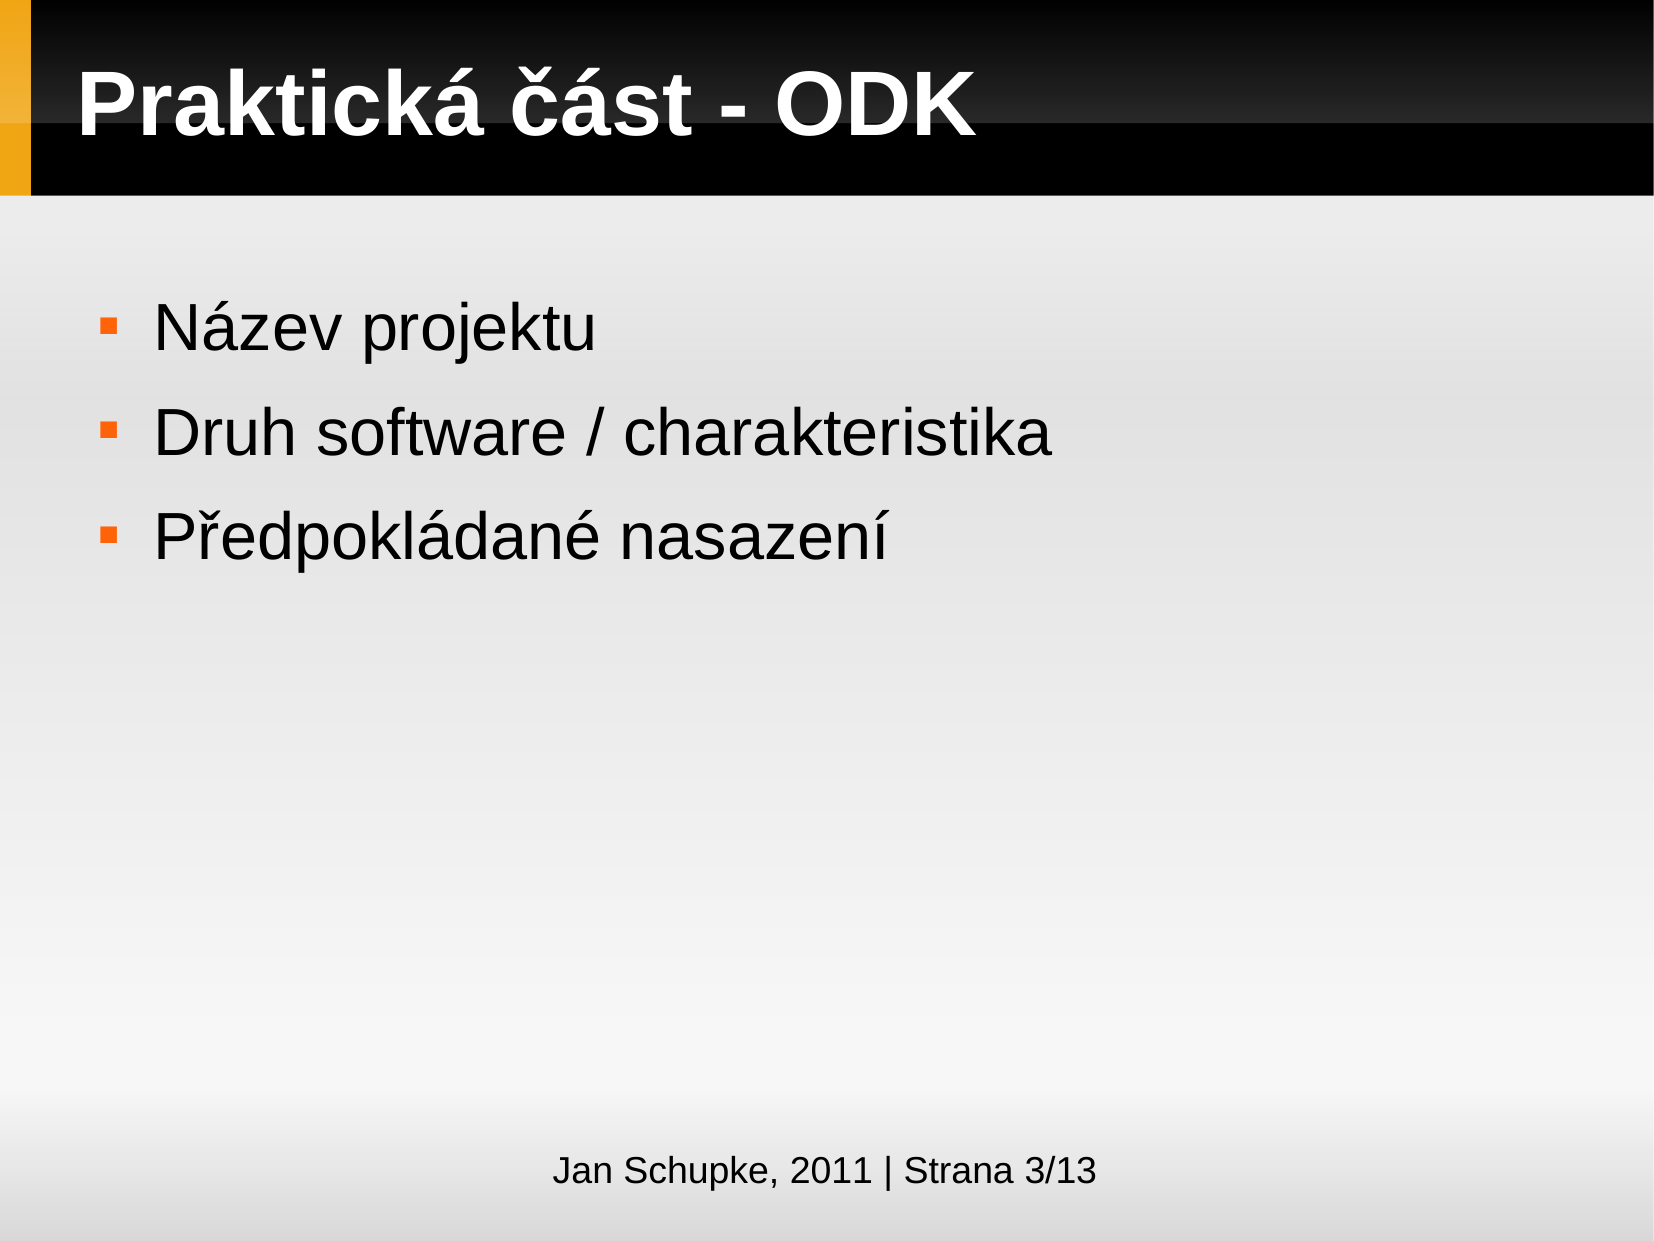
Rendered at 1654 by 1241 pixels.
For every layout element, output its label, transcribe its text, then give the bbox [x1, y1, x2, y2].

title Praktická část - ODK [76, 0, 1565, 208]
text_box Jan Schupke, 2011 | Strana <number>/13 [525, 1141, 1126, 1201]
list Název projektu Druh software / charakteristika Předpokládané nasazení [82, 290, 1571, 1094]
picture [0, 0, 1654, 1241]
